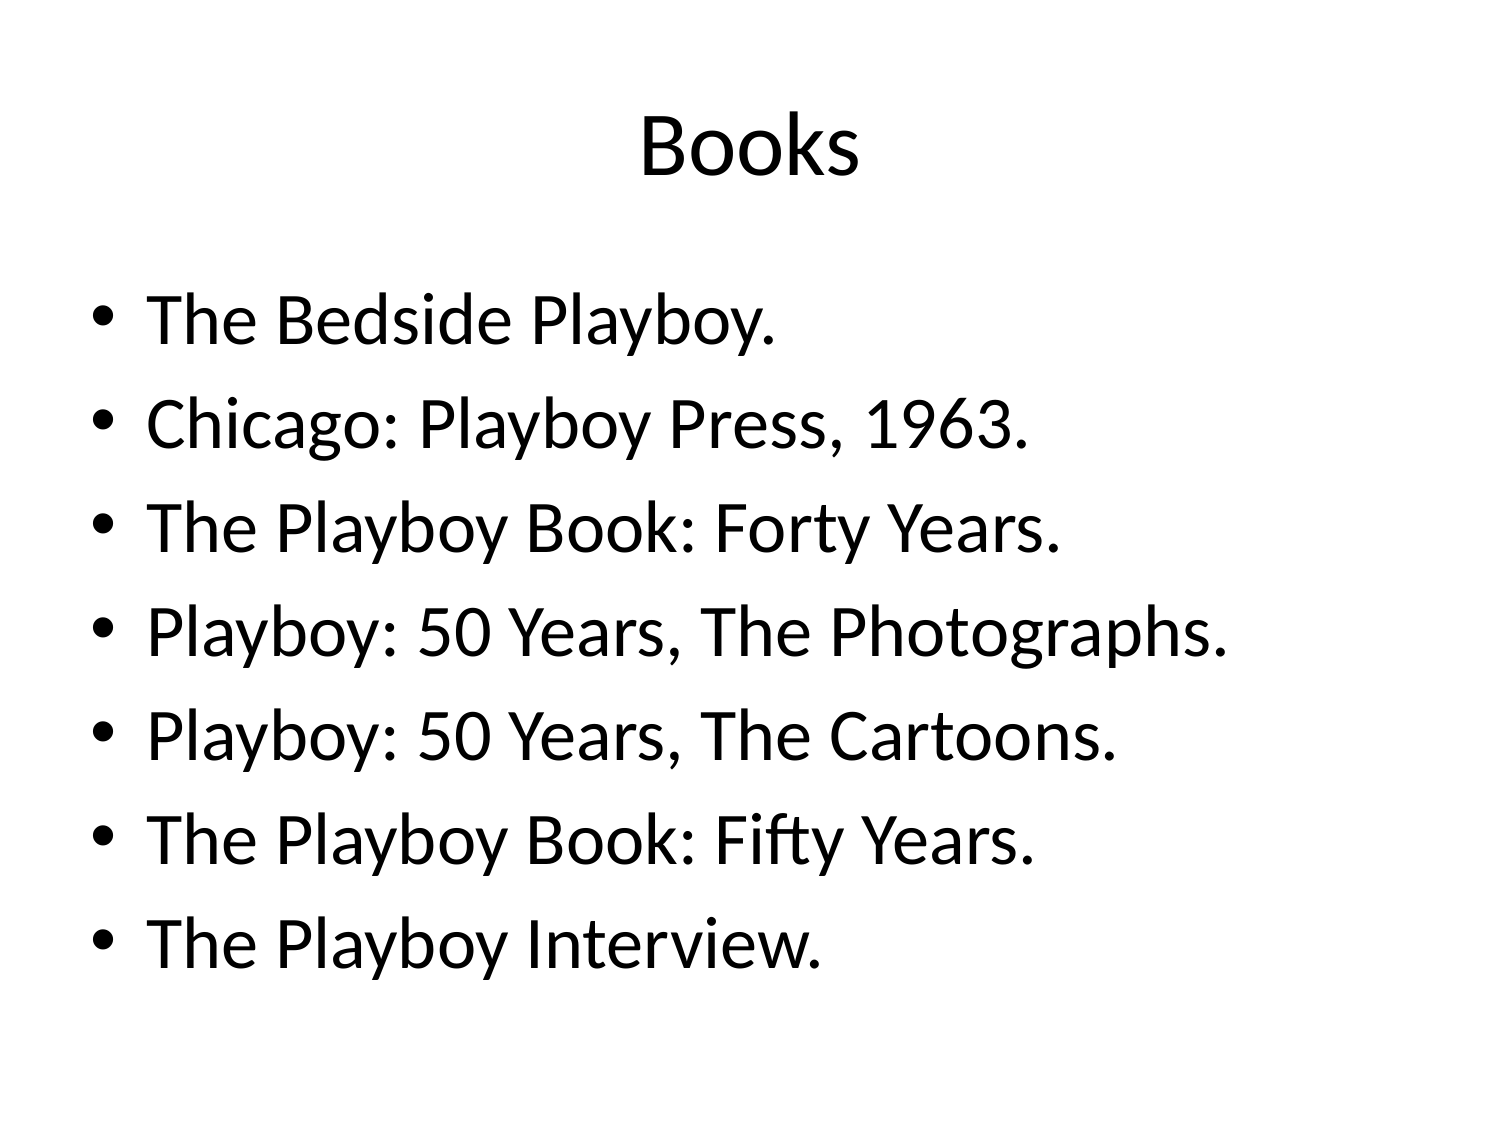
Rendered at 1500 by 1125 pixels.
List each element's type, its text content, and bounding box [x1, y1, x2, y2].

list The Bedside Playboy. Chicago: Playboy Press, 1963. The Playboy Book: Forty Years. Playboy: 50 Years, The Photographs. Playboy: 50 Years, The Cartoons. The Playboy Book: Fifty Years. The Playboy Interview. [75, 262, 1425, 1005]
title Books [75, 45, 1425, 233]
